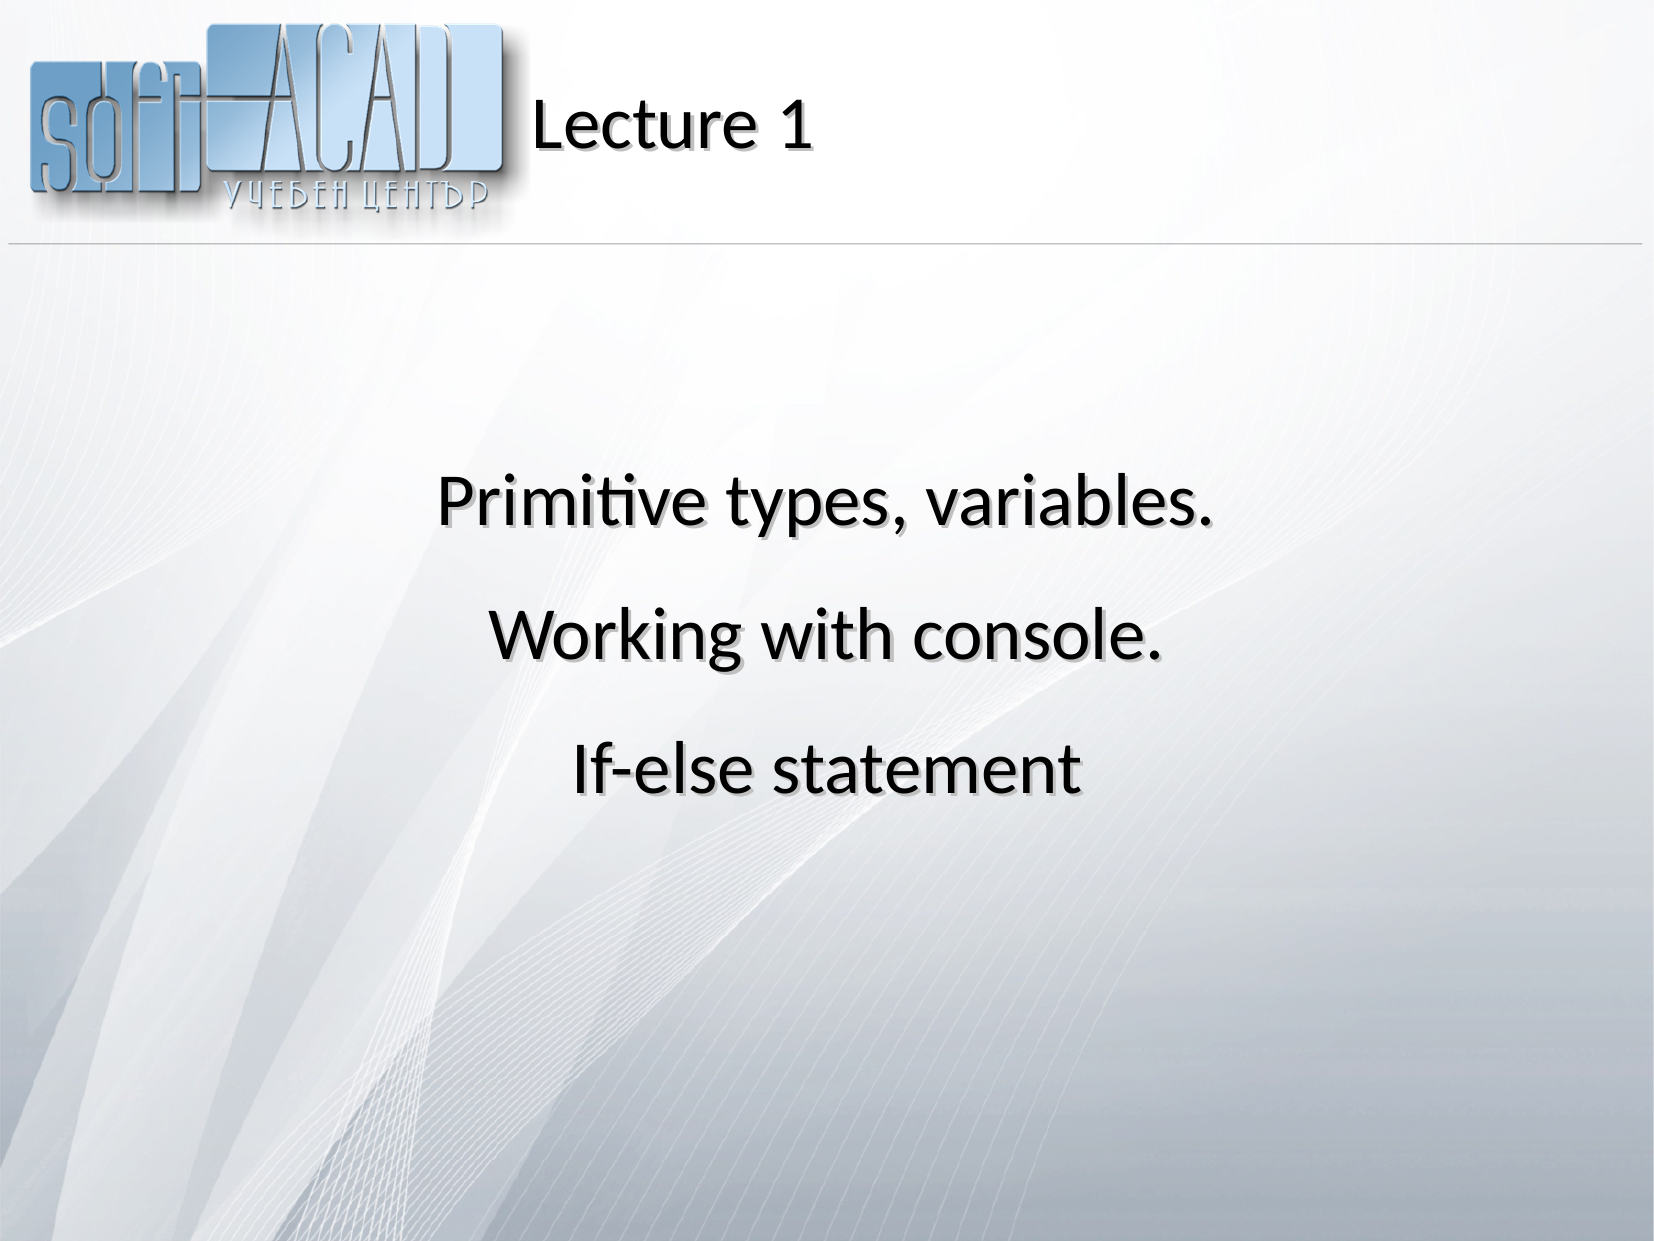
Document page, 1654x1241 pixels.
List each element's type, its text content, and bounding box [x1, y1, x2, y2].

title Lecture 1 [531, 0, 1571, 237]
text_box Primitive types, variables. Working with console. If-else statement [59, 469, 1595, 1241]
